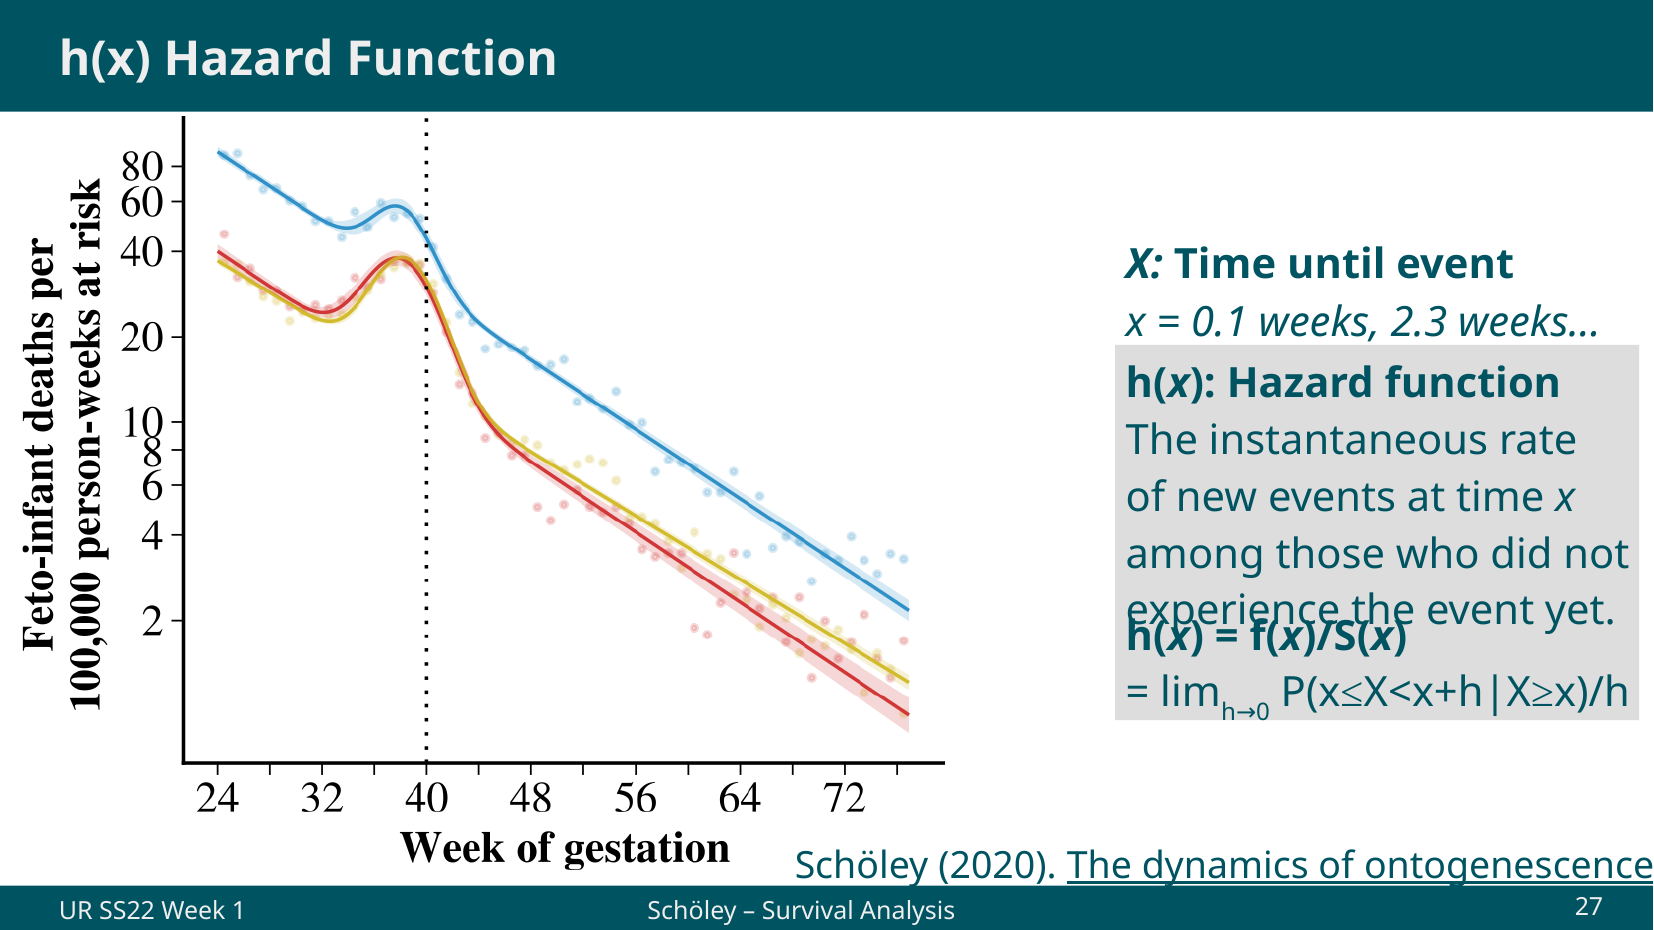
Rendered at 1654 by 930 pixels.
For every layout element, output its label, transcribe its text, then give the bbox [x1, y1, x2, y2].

text_box [1623, 344, 1640, 721]
title h(x) Hazard Function [58, 0, 1594, 117]
text_box h(x): Hazard function The instantaneous rate of new events at time x among those who did not experience the event yet. [1110, 344, 1636, 605]
text_box X: Time until event x = 0.1 weeks, 2.3 weeks... [1110, 226, 1617, 340]
text_box Schöley (2020). The dynamics of ontogenescence. [780, 830, 1653, 930]
picture [22, 116, 960, 871]
text_box h(x) = f(x)/S(x) = limh→0 P(x≤X<x+h|X≥x)/h [1110, 597, 1623, 721]
